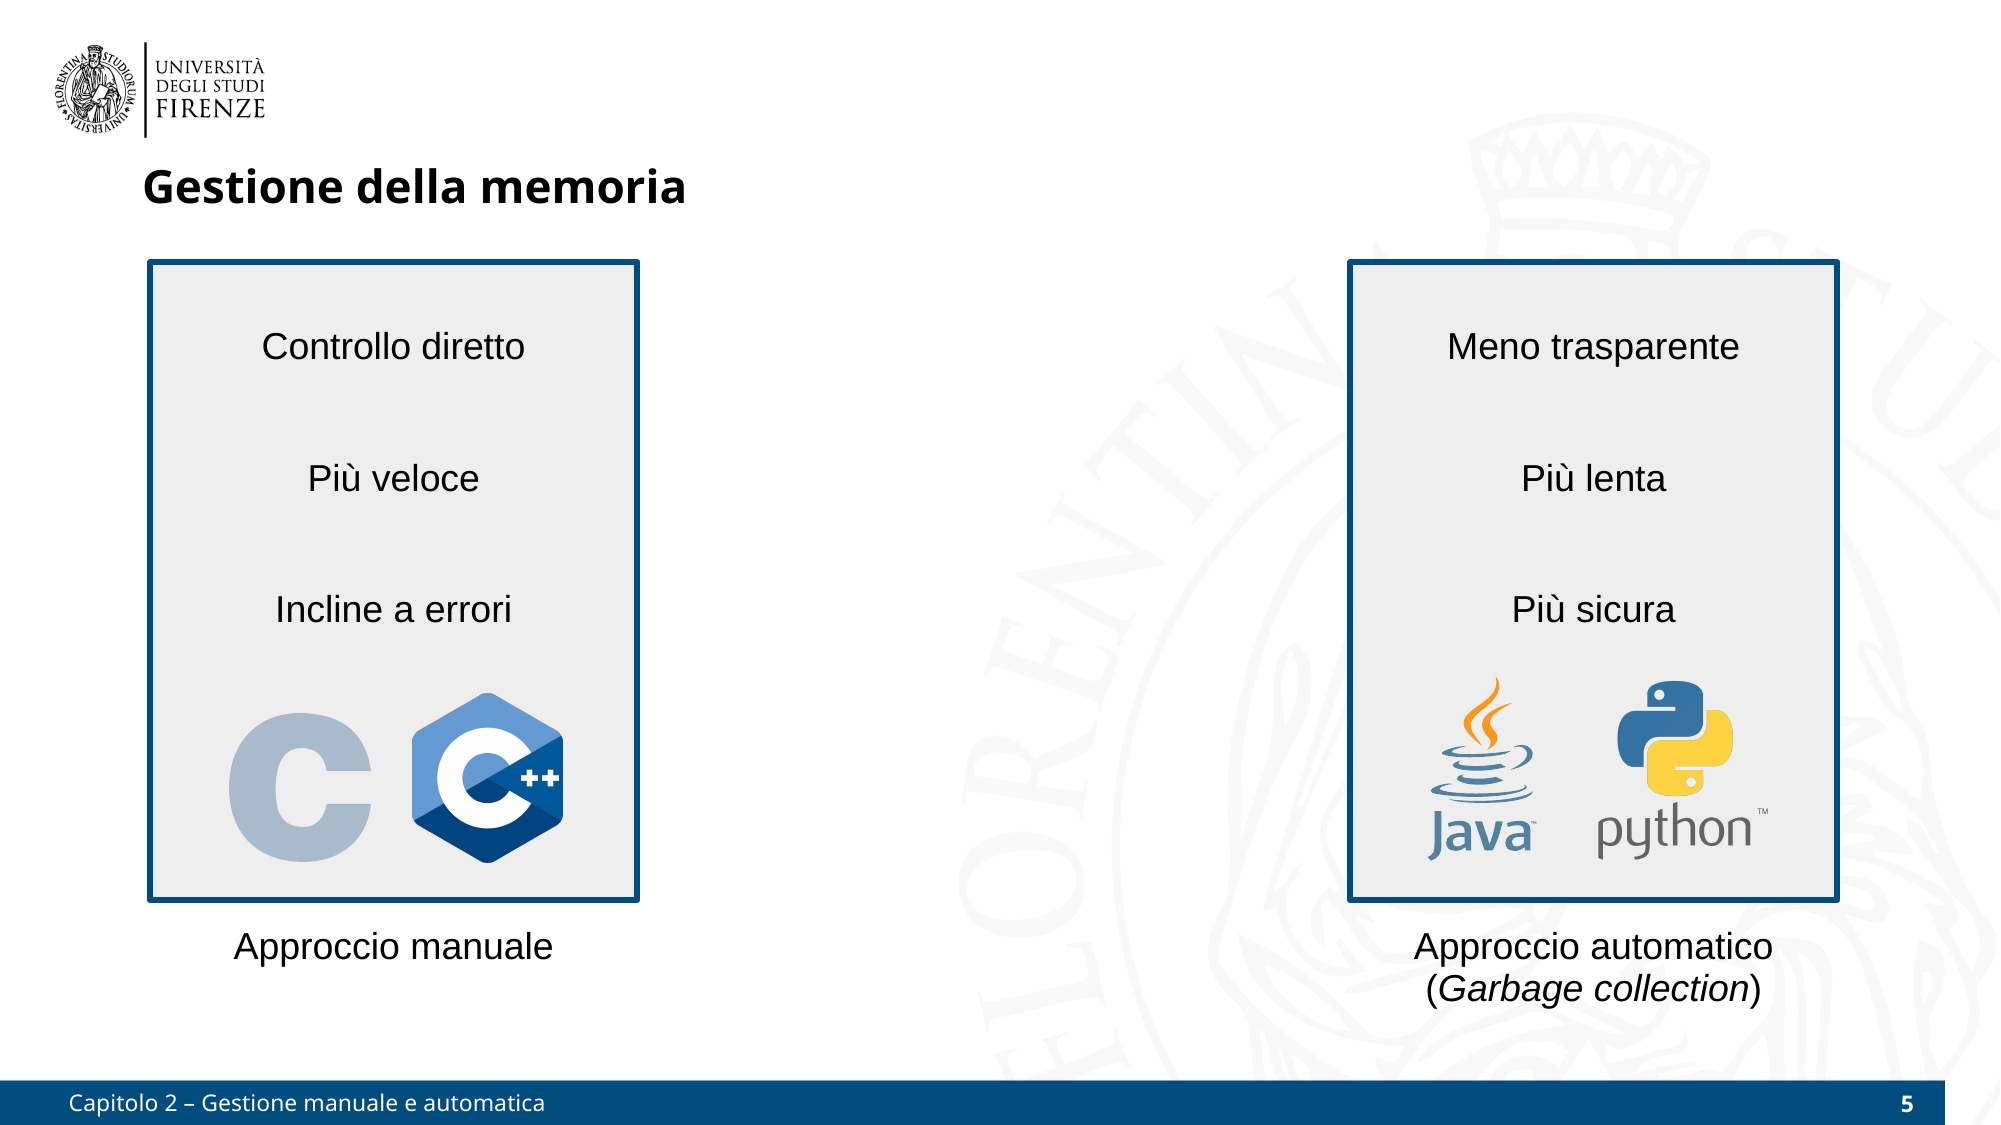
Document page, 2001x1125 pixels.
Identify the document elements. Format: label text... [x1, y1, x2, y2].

text_box Controllo diretto [150, 318, 638, 376]
text_box Più veloce [150, 450, 638, 507]
text_box [1349, 262, 1838, 900]
picture [0, 0, 2000, 1125]
text_box Incline a errori [150, 580, 638, 638]
text_box Più sicura [1350, 580, 1838, 638]
text_box [149, 262, 638, 900]
text_box Approccio automatico (Garbage collection) [1350, 918, 1838, 1017]
list Capitolo 2 – Gestione manuale e automatica [53, 1083, 1715, 1125]
title Gestione della memoria [127, 157, 1570, 225]
text_box Meno trasparente [1350, 318, 1838, 376]
text_box Più lenta [1350, 450, 1838, 507]
text_box Approccio manuale [150, 918, 638, 976]
